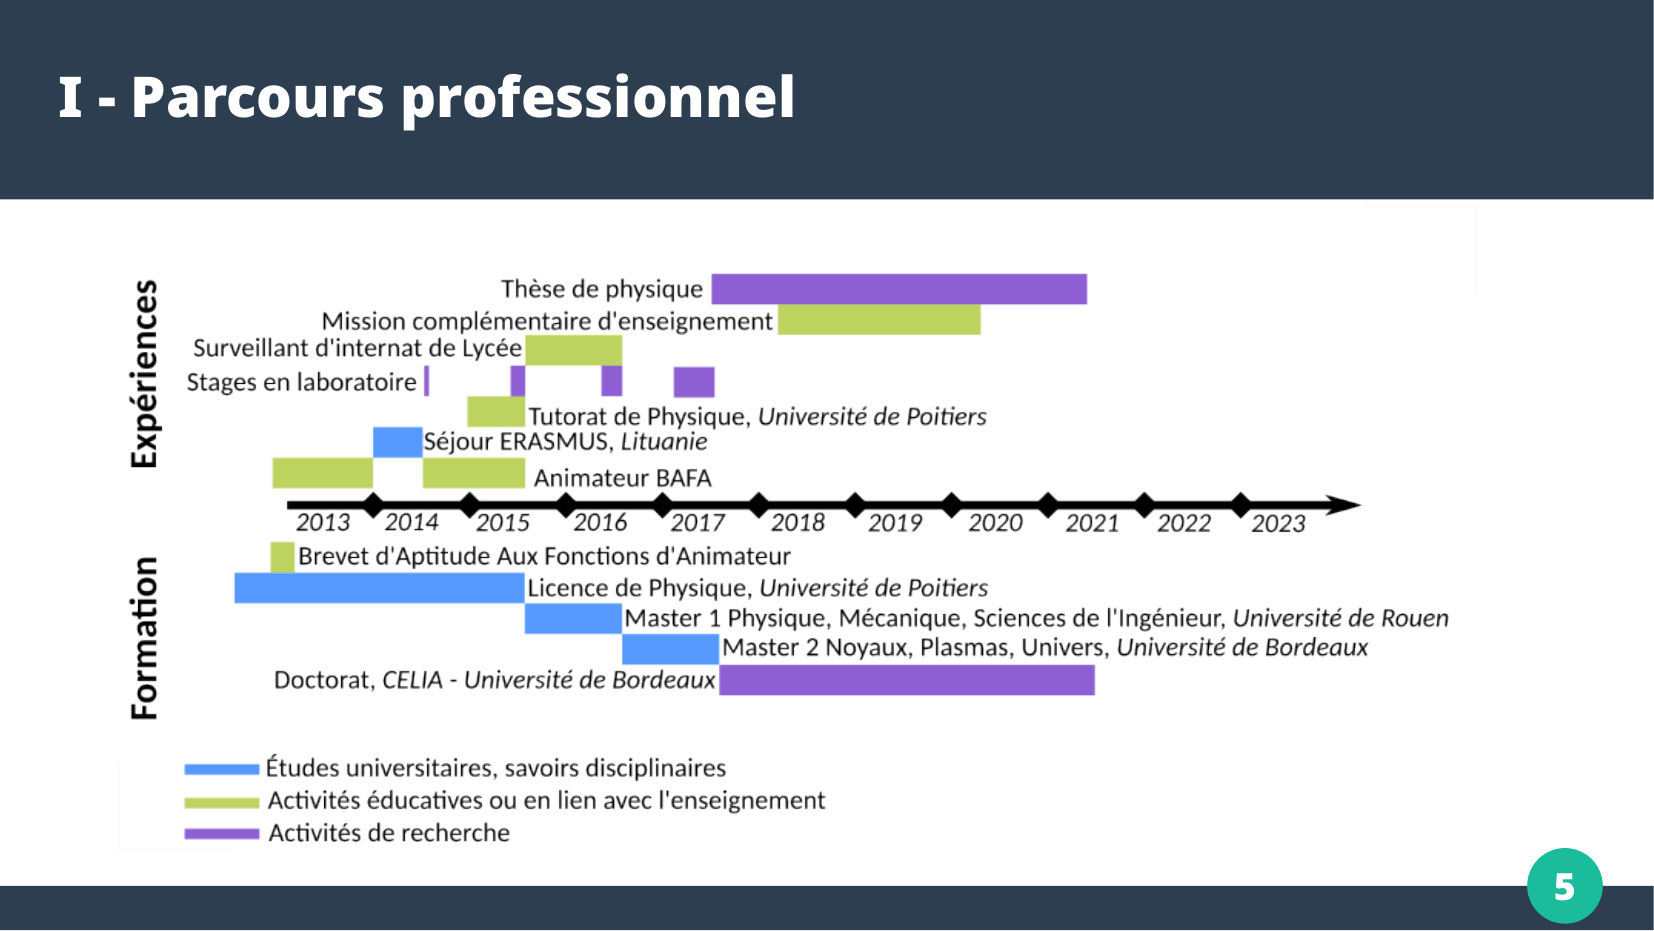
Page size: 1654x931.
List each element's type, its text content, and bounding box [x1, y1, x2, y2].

title I - Parcours professionnel [59, 37, 1595, 156]
picture [118, 206, 1477, 851]
